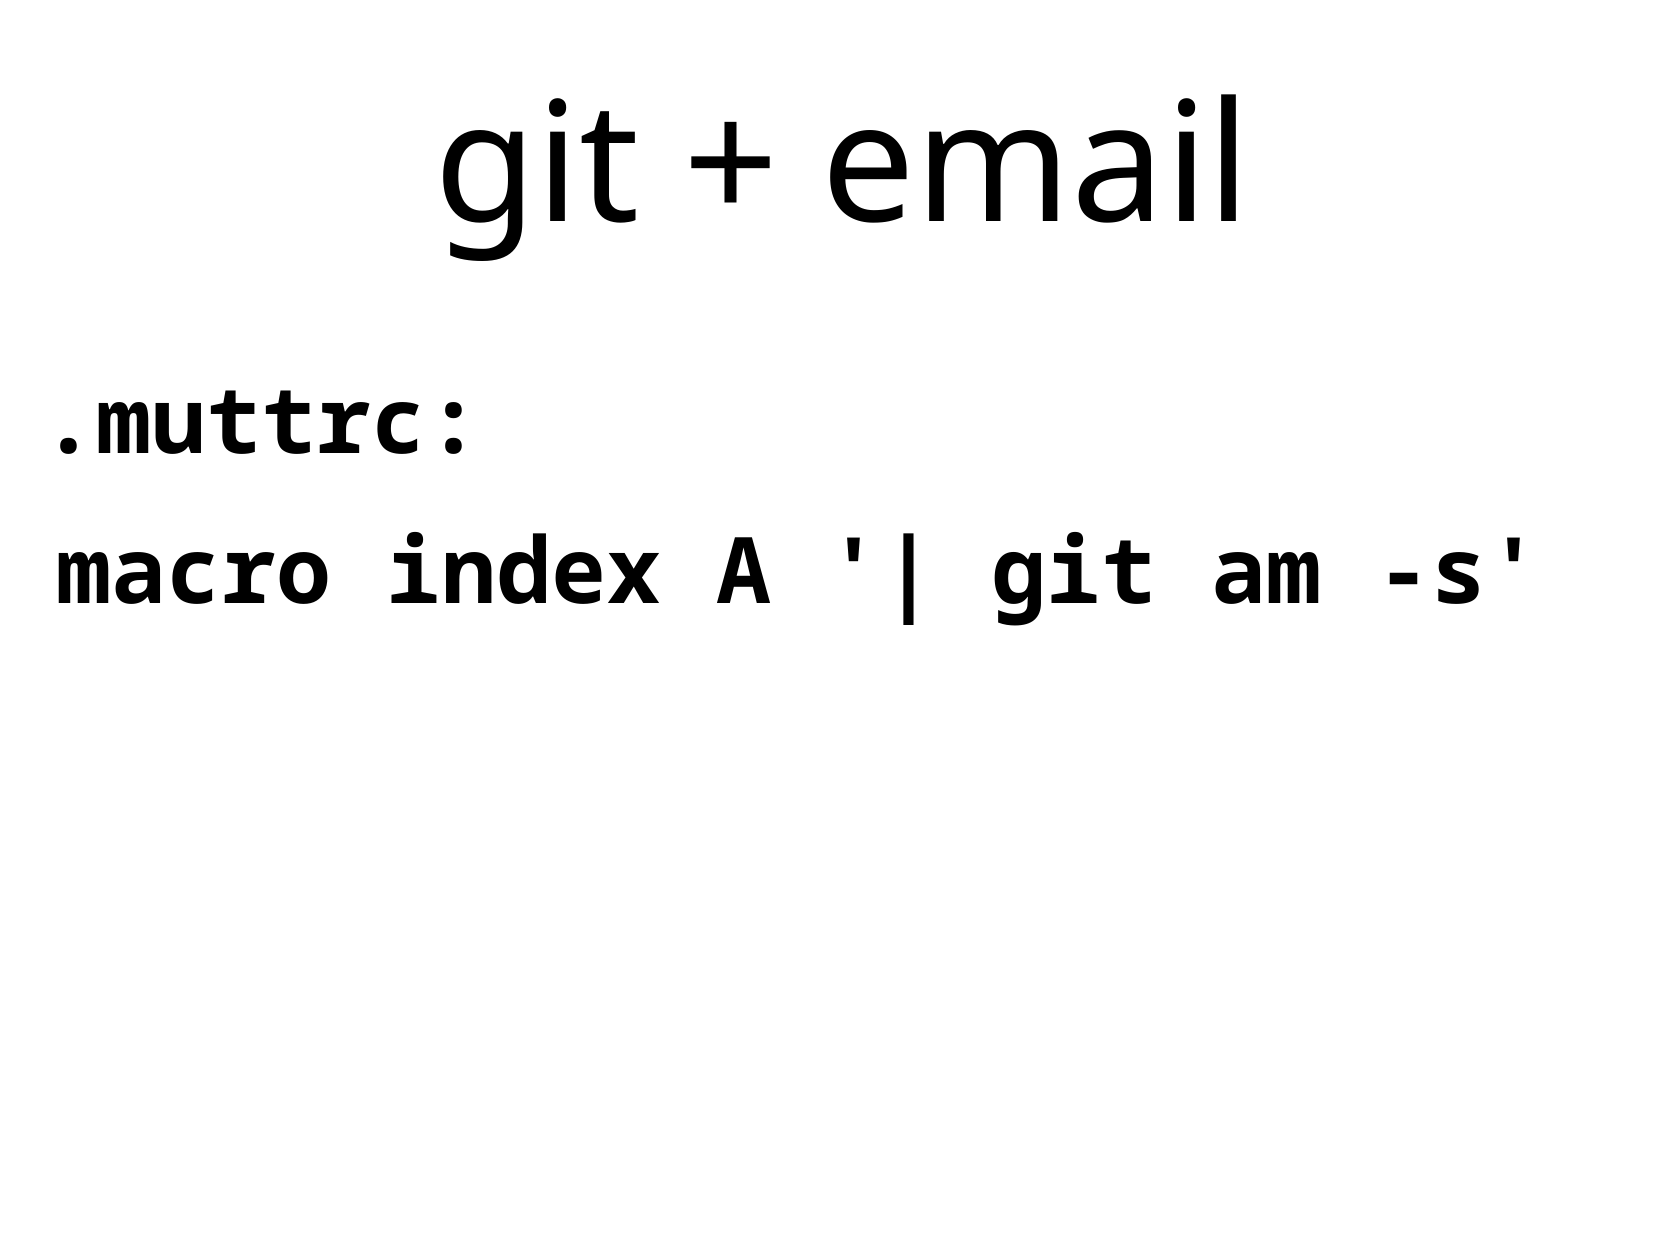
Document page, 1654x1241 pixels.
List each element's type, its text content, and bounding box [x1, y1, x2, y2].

text_box git + email [95, 35, 1591, 308]
text_box .muttrc: macro index A '| git am -s' [26, 348, 1628, 594]
